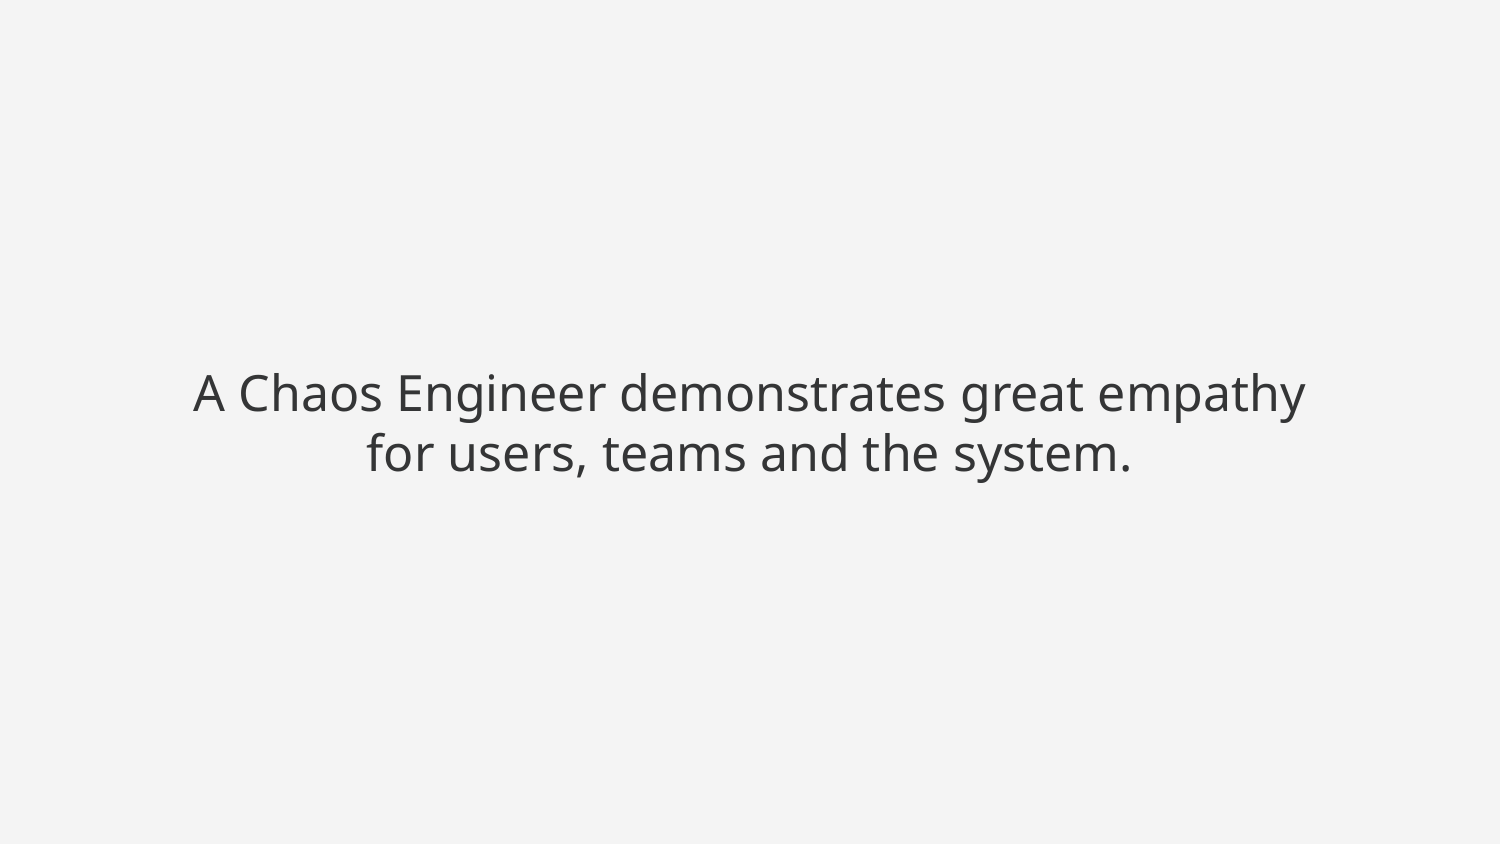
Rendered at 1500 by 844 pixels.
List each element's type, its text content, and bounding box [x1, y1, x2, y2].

list A Chaos Engineer demonstrates great empathy for users, teams and the system. [51, 266, 1449, 578]
